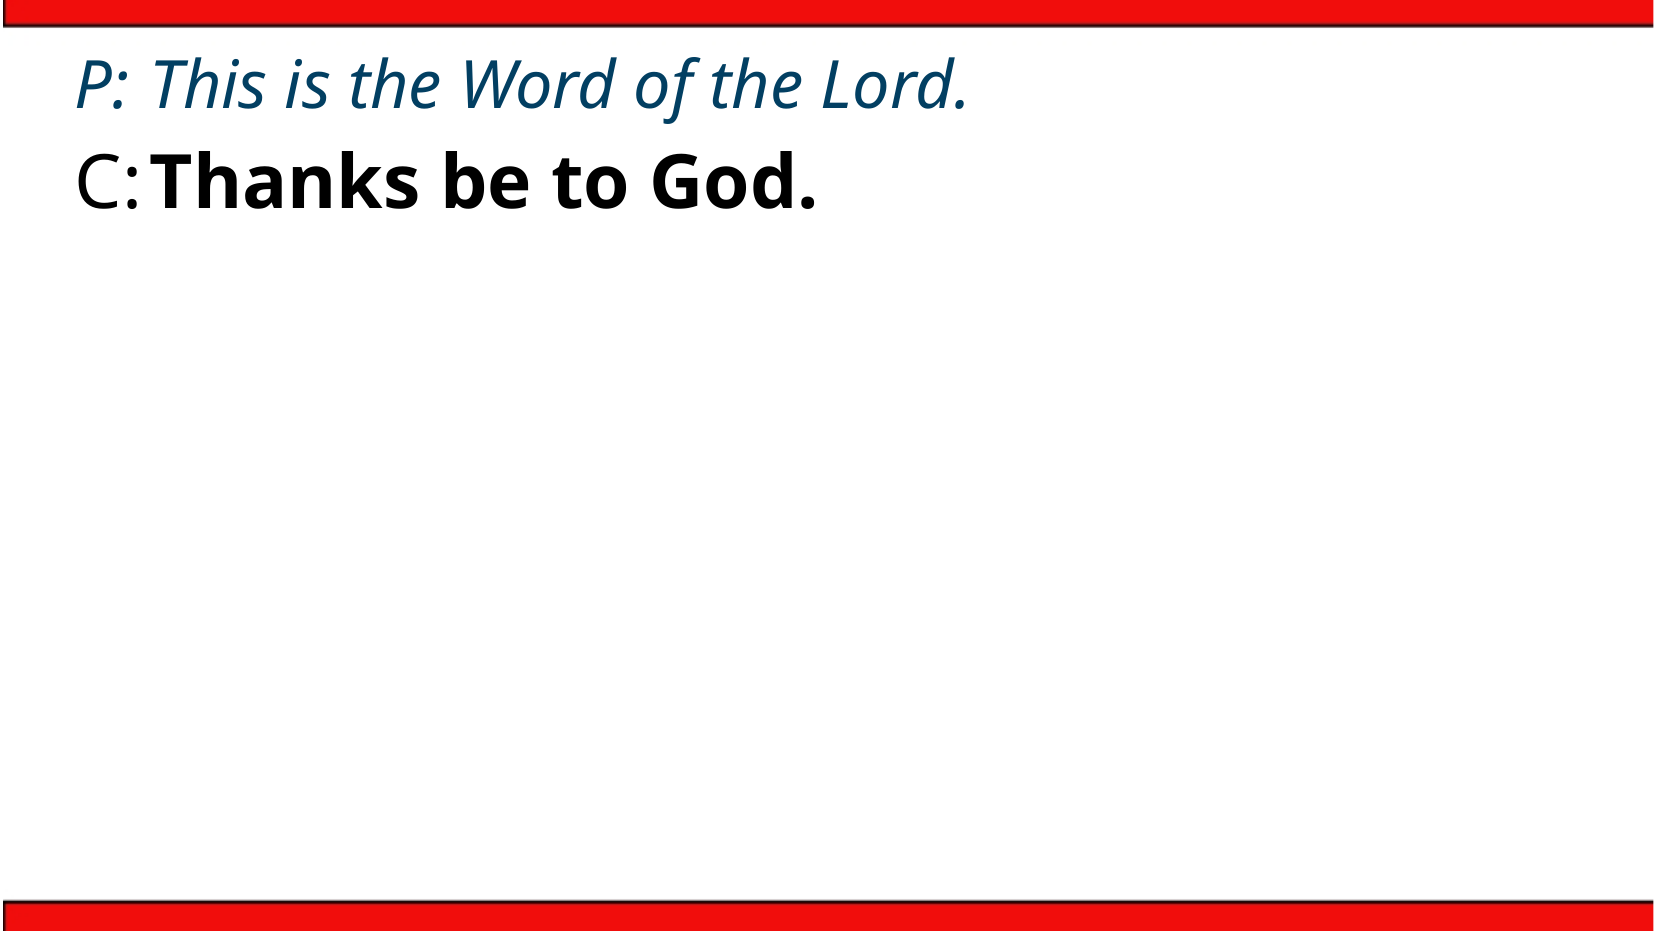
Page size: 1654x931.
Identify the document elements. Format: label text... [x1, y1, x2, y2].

text_box P: This is the Word of the Lord. C: Thanks be to God. [60, 30, 1591, 256]
picture [3, 0, 1654, 931]
